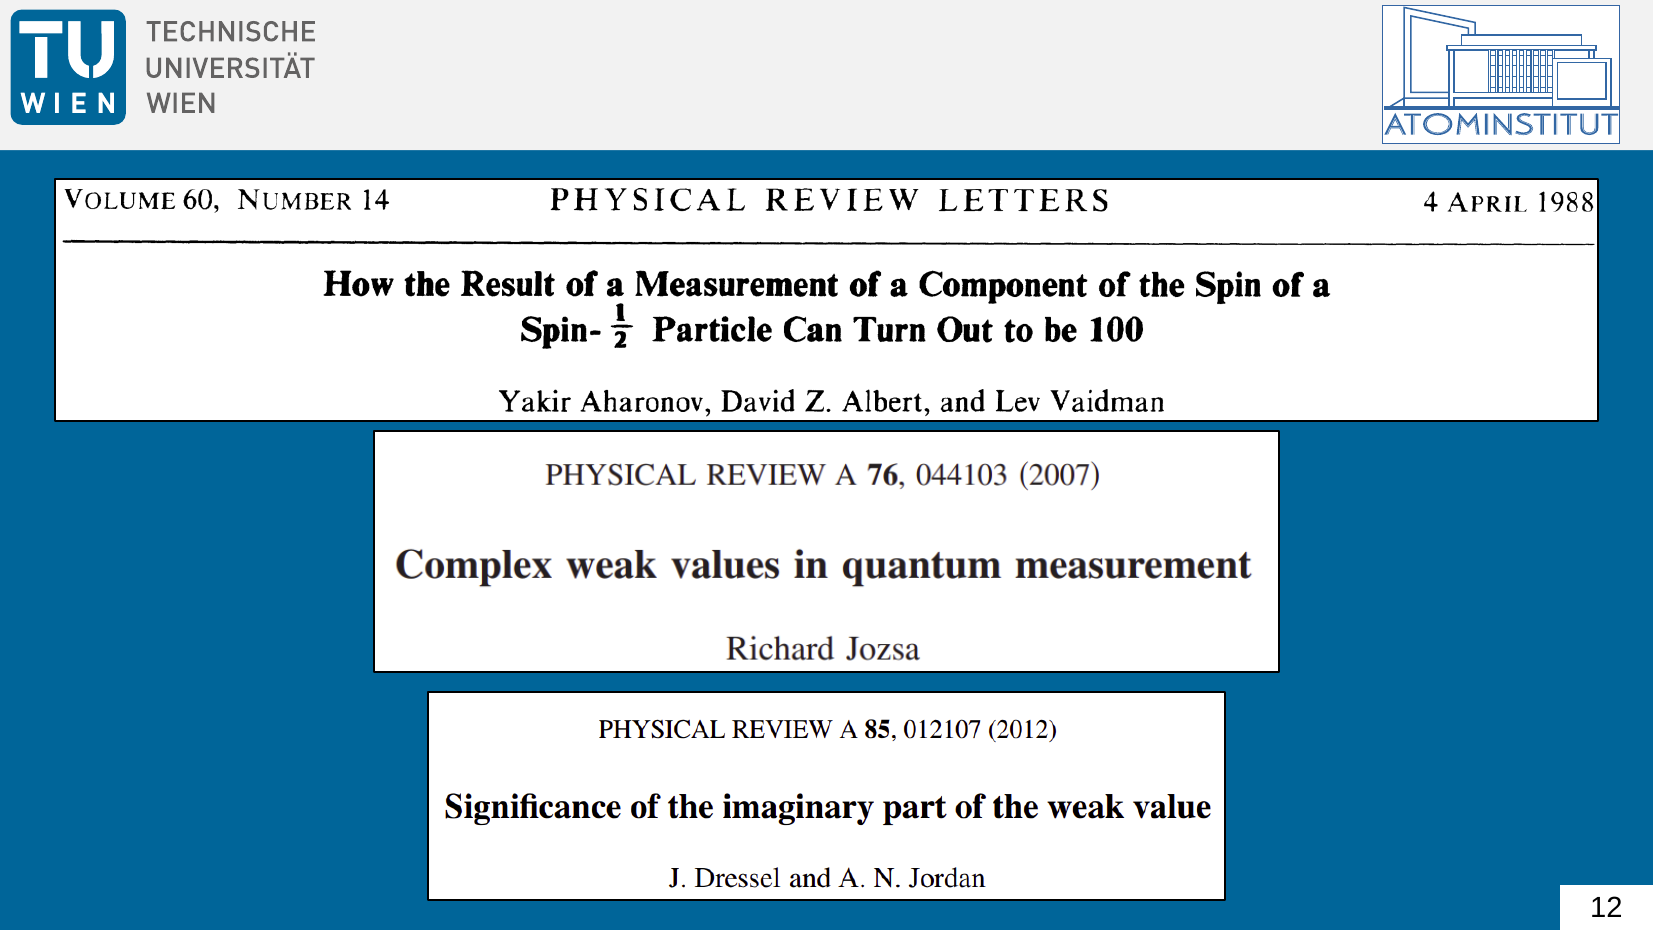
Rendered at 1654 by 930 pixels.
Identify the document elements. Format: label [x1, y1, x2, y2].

picture [1382, 5, 1620, 144]
picture [375, 431, 1278, 672]
picture [428, 692, 1224, 900]
picture [55, 180, 1598, 420]
